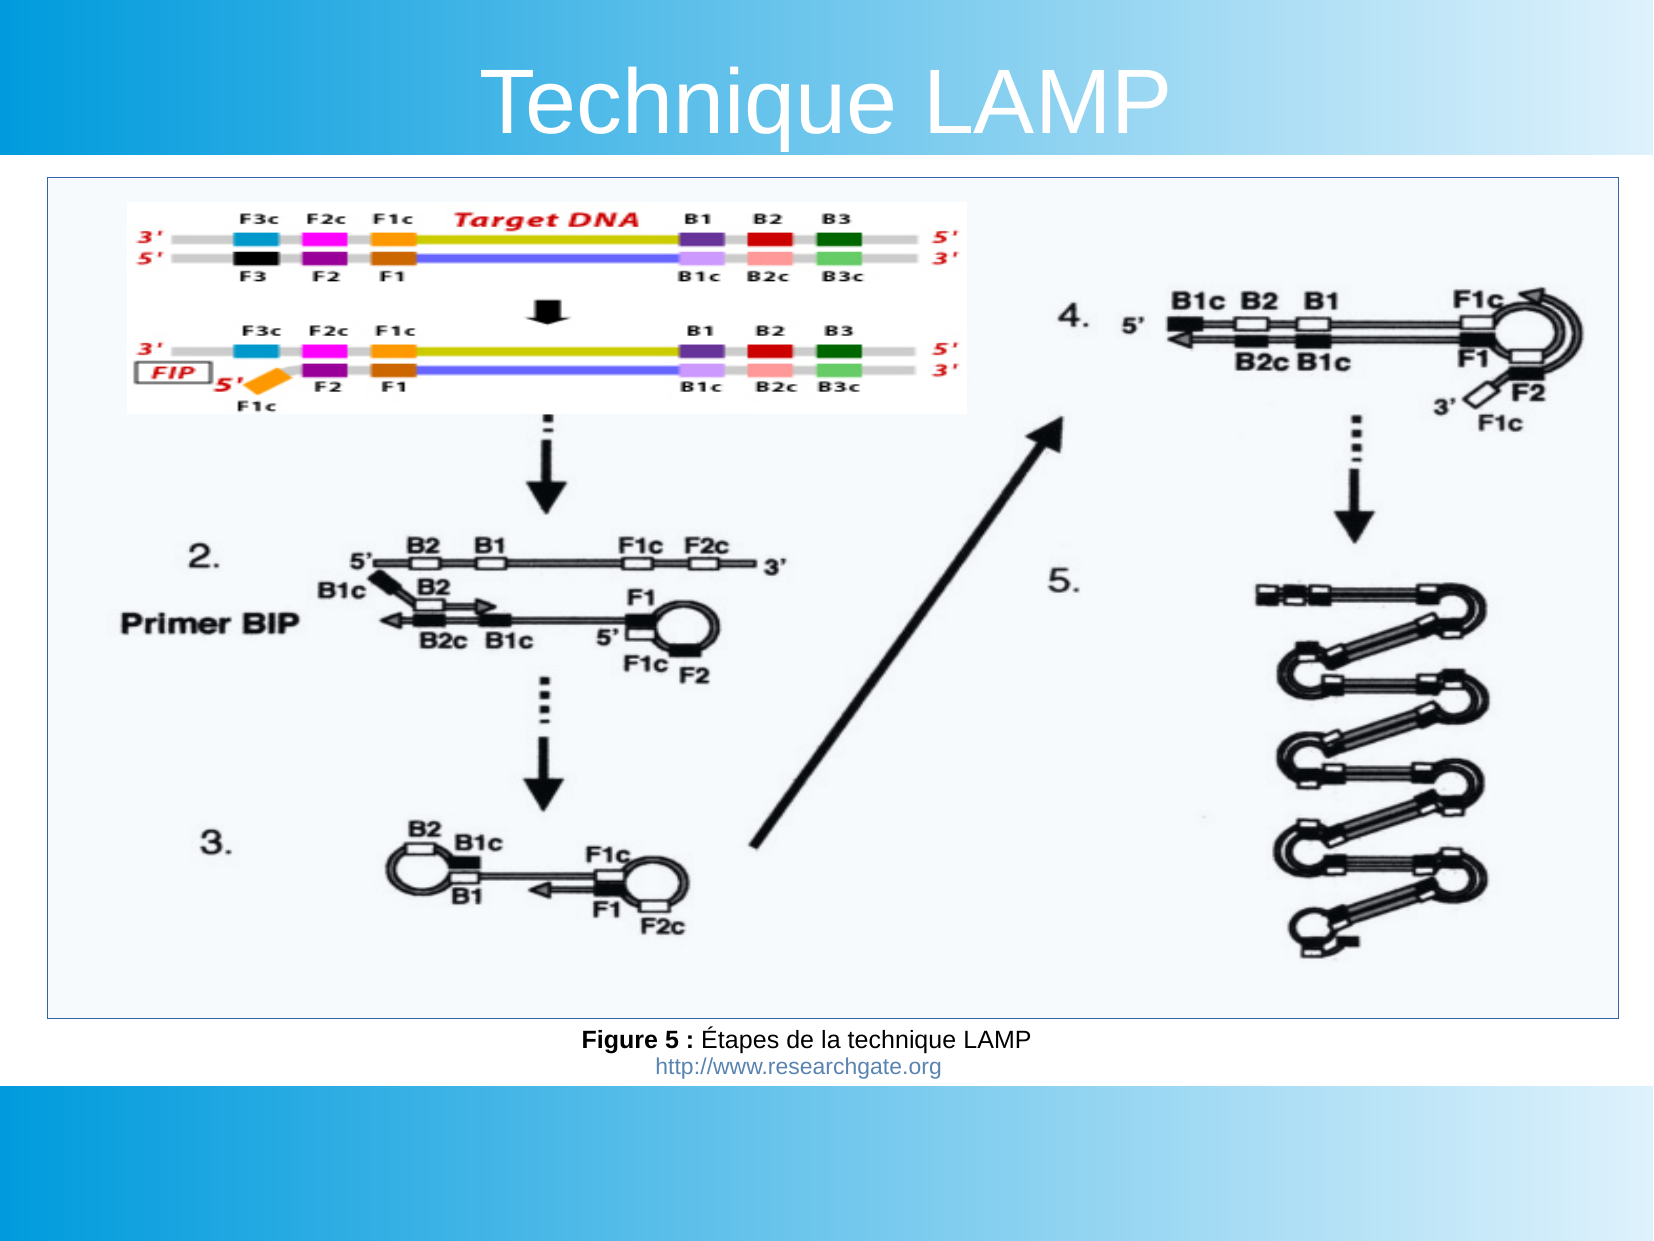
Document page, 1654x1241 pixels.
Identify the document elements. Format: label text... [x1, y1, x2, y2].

text_box Figure 5 : Étapes de la technique LAMP http://www.researchgate.org [566, 1019, 1075, 1087]
picture [127, 202, 967, 414]
text_box [47, 177, 1619, 1019]
title Technique LAMP [82, 49, 1571, 155]
